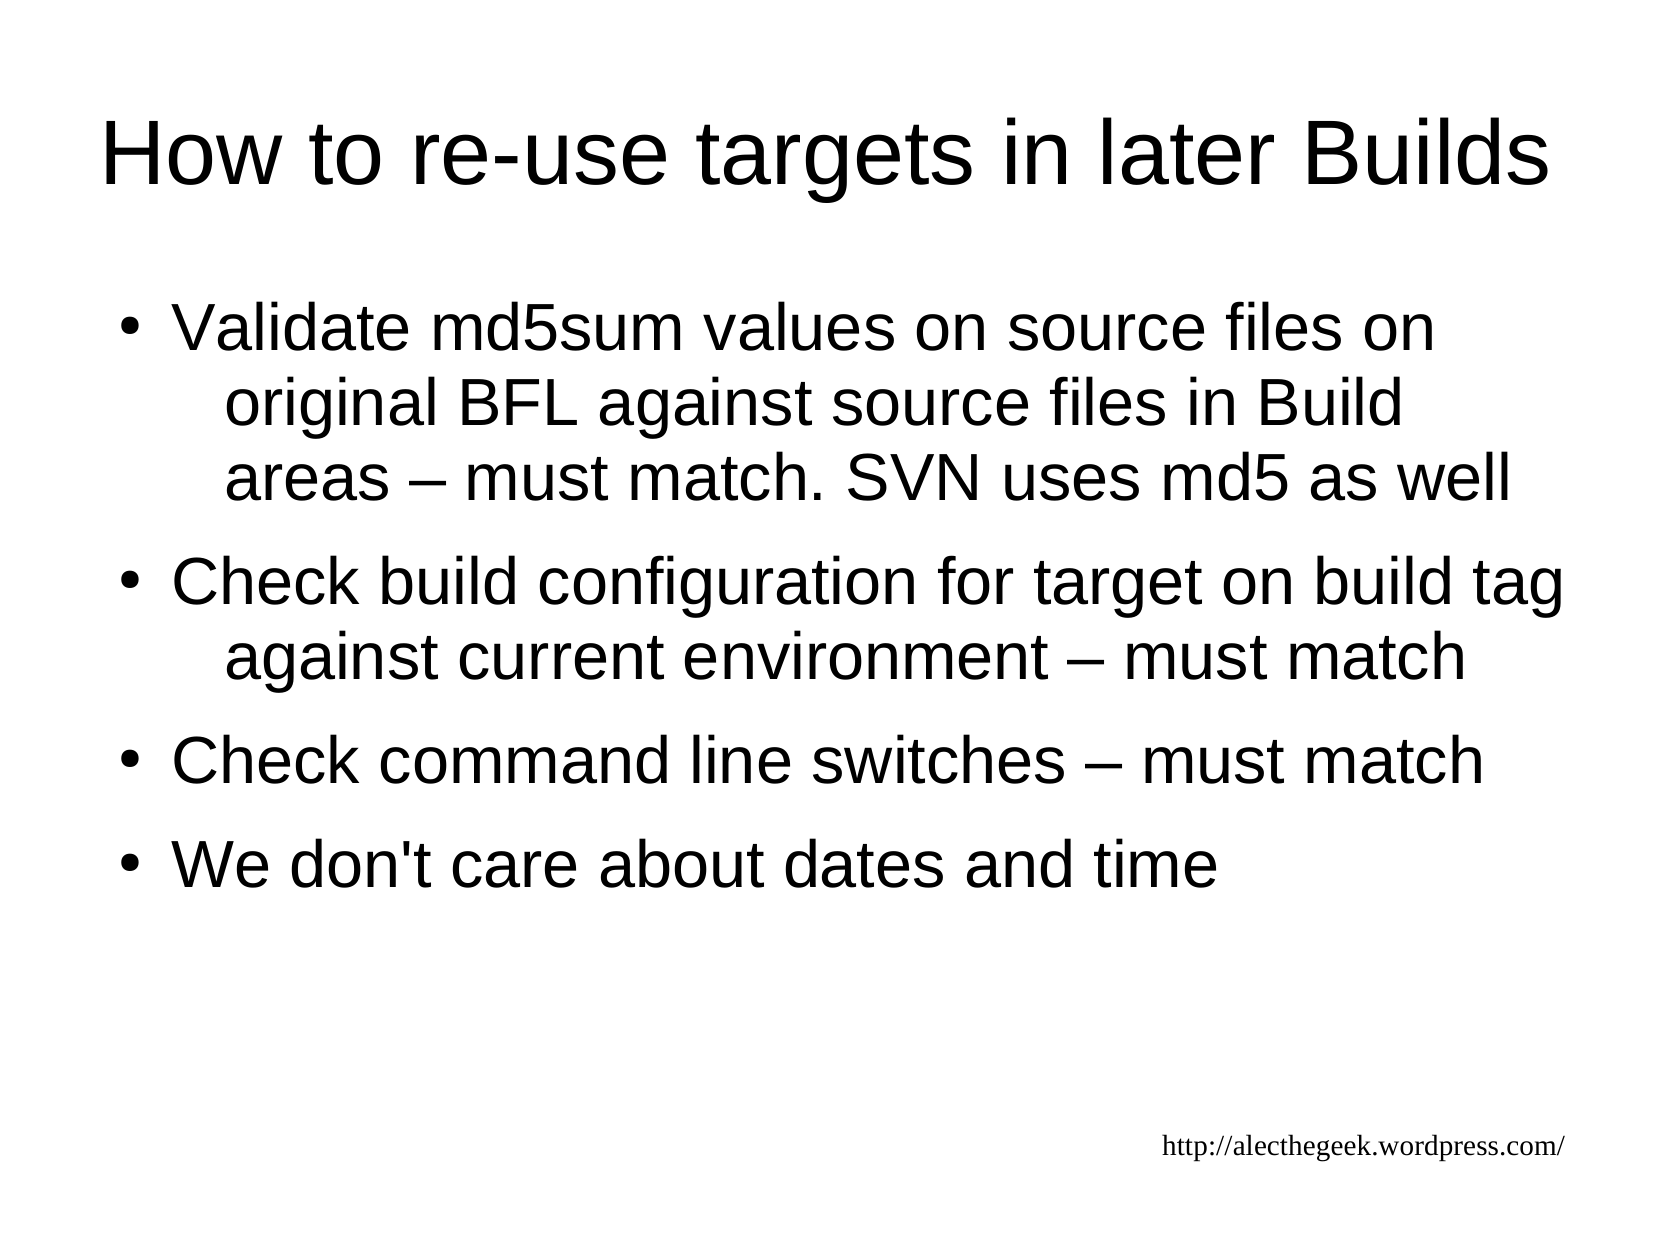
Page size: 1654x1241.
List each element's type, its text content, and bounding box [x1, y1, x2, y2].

title How to re-use targets in later Builds [82, 49, 1571, 257]
list Validate md5sum values on source files on original BFL against source files in Build areas – must match. SVN uses md5 as well Check build configuration for target on build tag against current environment – must match Check command line switches – must match We don't care about dates and time [82, 290, 1571, 1109]
